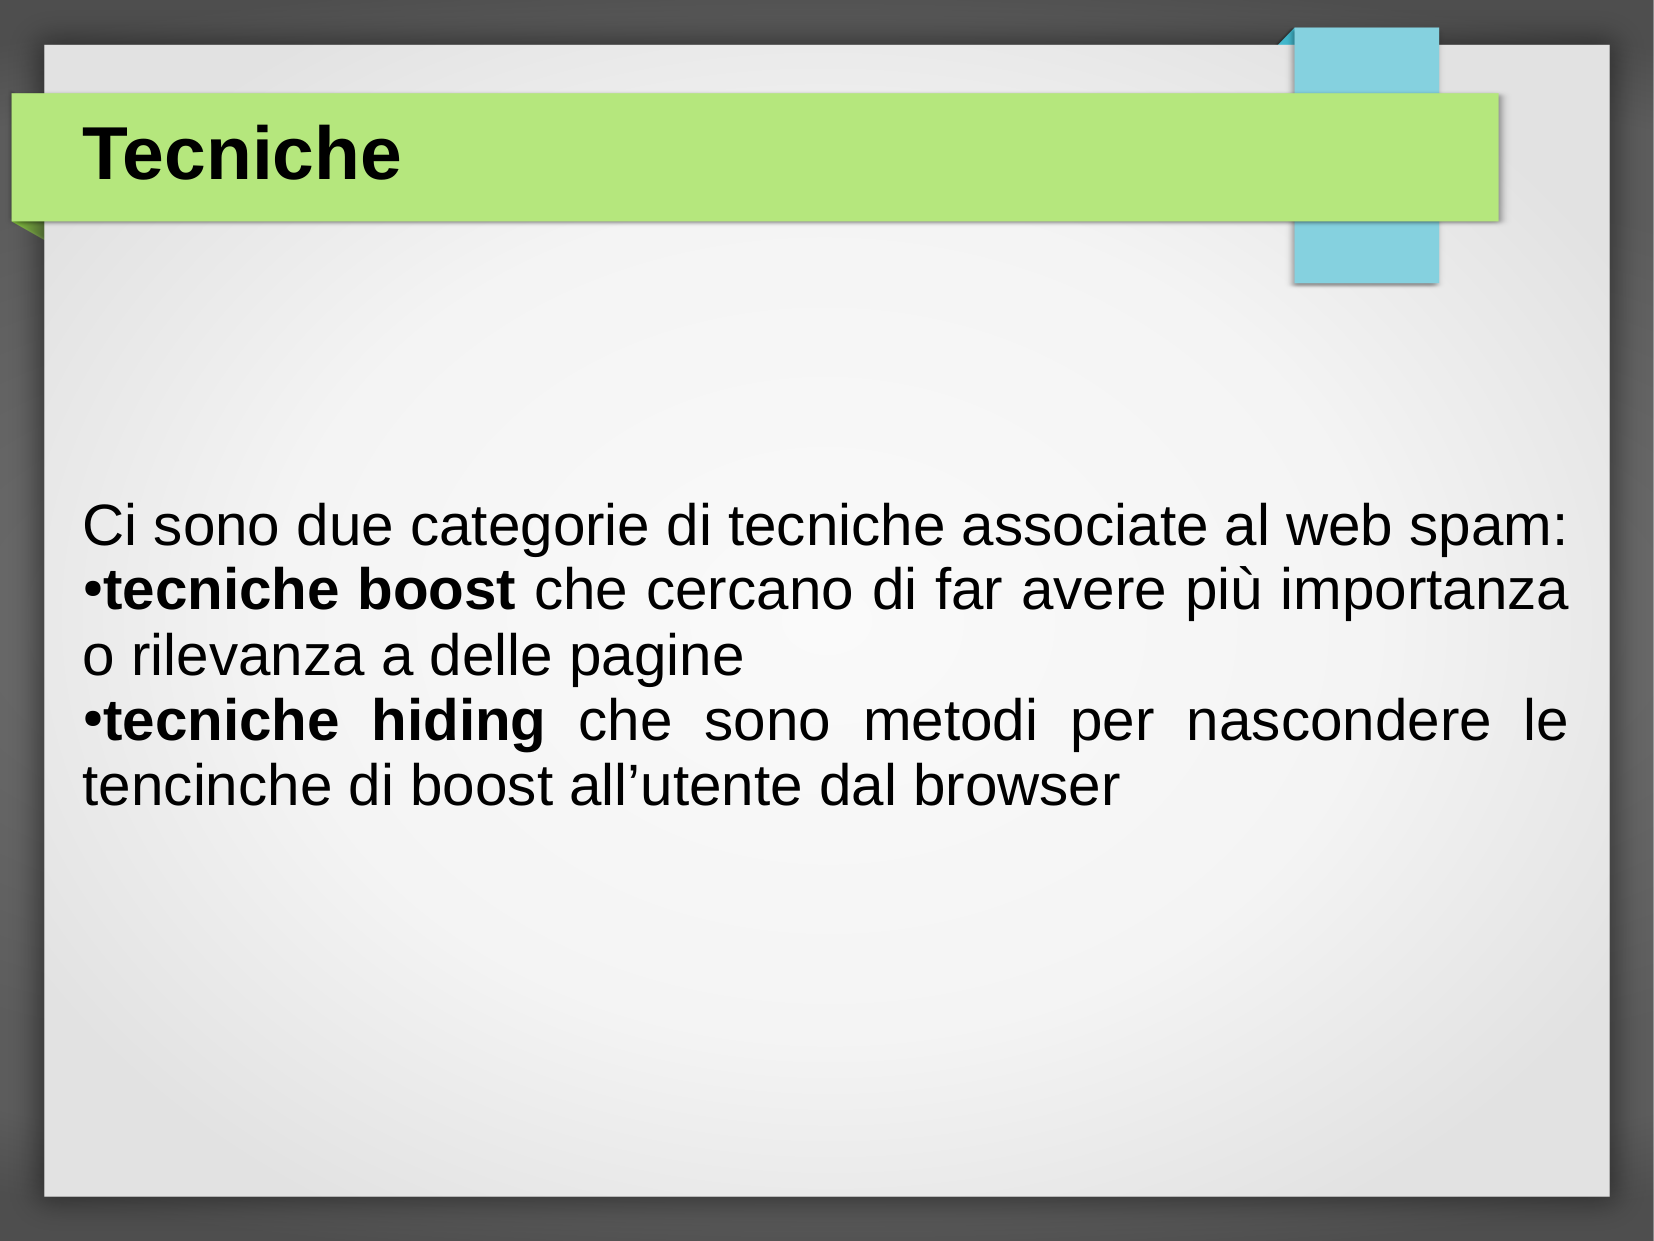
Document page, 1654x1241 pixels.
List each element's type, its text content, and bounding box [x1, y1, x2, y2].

title Tecniche [82, 94, 1264, 213]
subtitle Ci sono due categorie di tecniche associate al web spam: tecniche boost che cercano di far avere più importanza o rilevanza a delle pagine tecniche hiding che sono metodi per nascondere le tencinche di boost all’utente dal browser [82, 295, 1571, 1015]
picture [0, 0, 1654, 1241]
